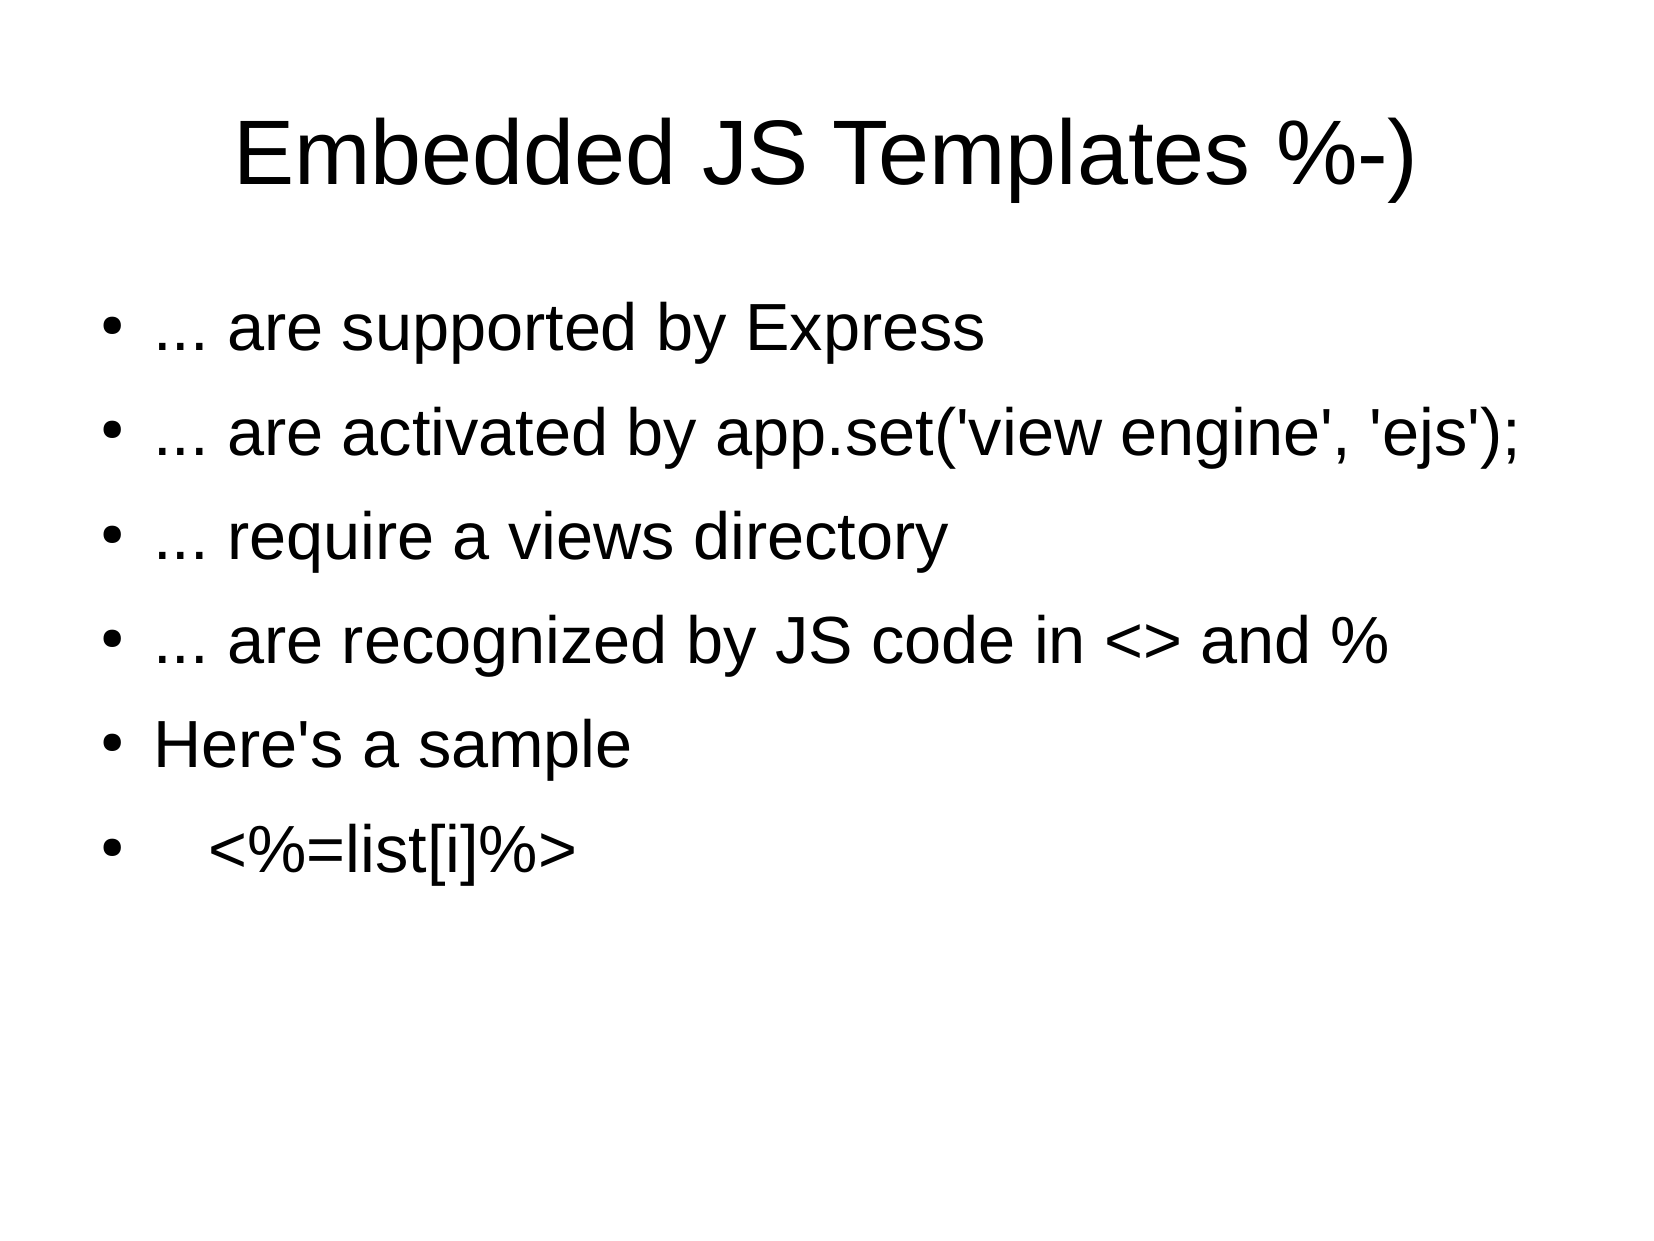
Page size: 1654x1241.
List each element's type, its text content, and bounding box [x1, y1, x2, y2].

title Embedded JS Templates %-) [82, 49, 1571, 257]
list ... are supported by Express ... are activated by app.set('view engine', 'ejs'); ... require a views directory ... are recognized by JS code in <> and % Here's a sample <%=list[i]%> [82, 290, 1571, 1010]
